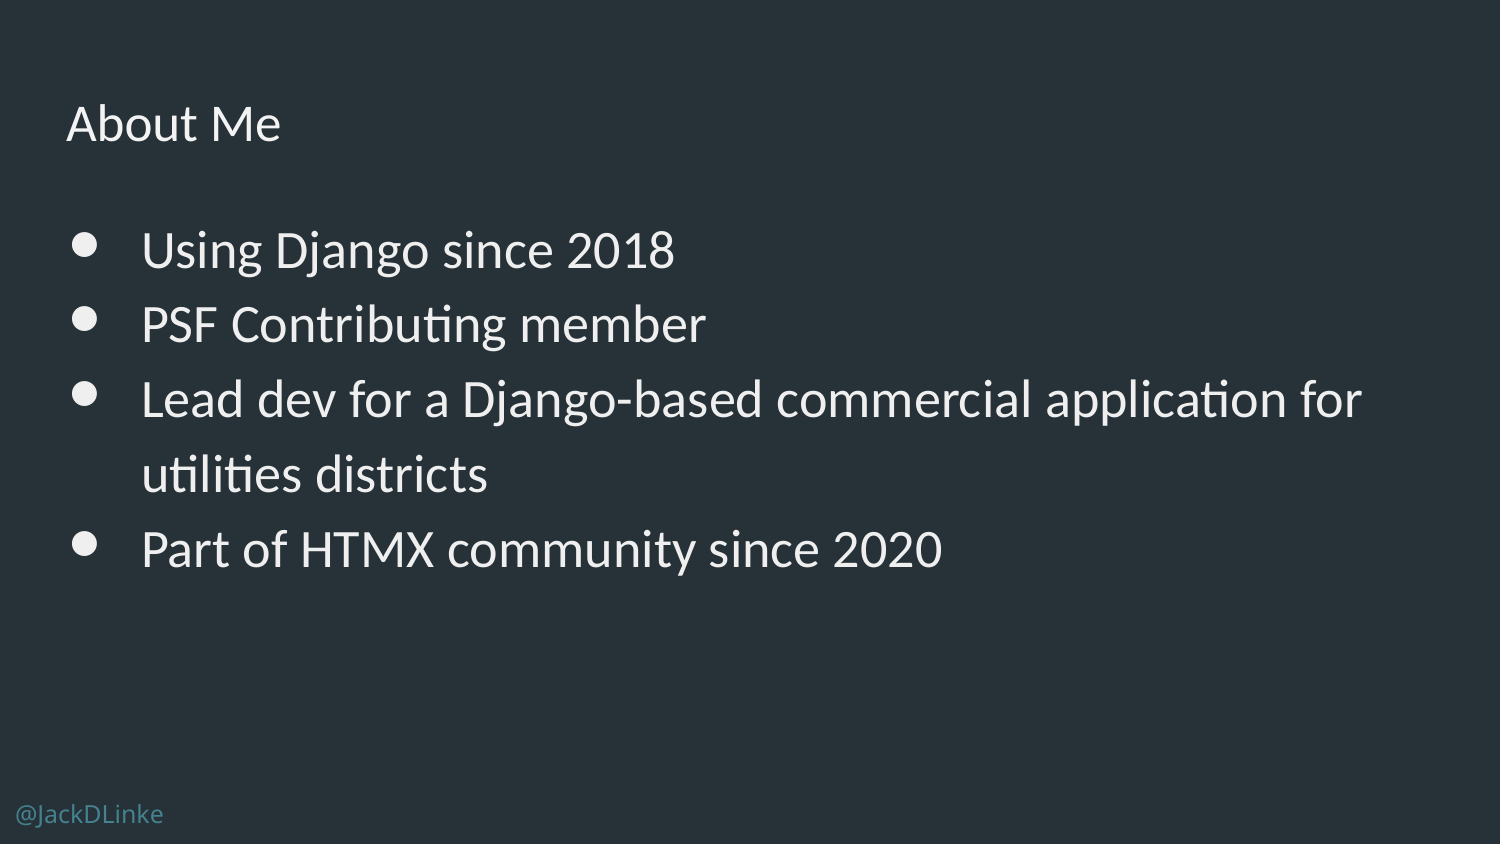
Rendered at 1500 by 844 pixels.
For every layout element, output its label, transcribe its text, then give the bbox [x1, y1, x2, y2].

title About Me [51, 72, 1449, 167]
list Using Django since 2018 PSF Contributing member Lead dev for a Django-based commercial application for utilities districts Part of HTMX community since 2020 [51, 189, 1449, 750]
